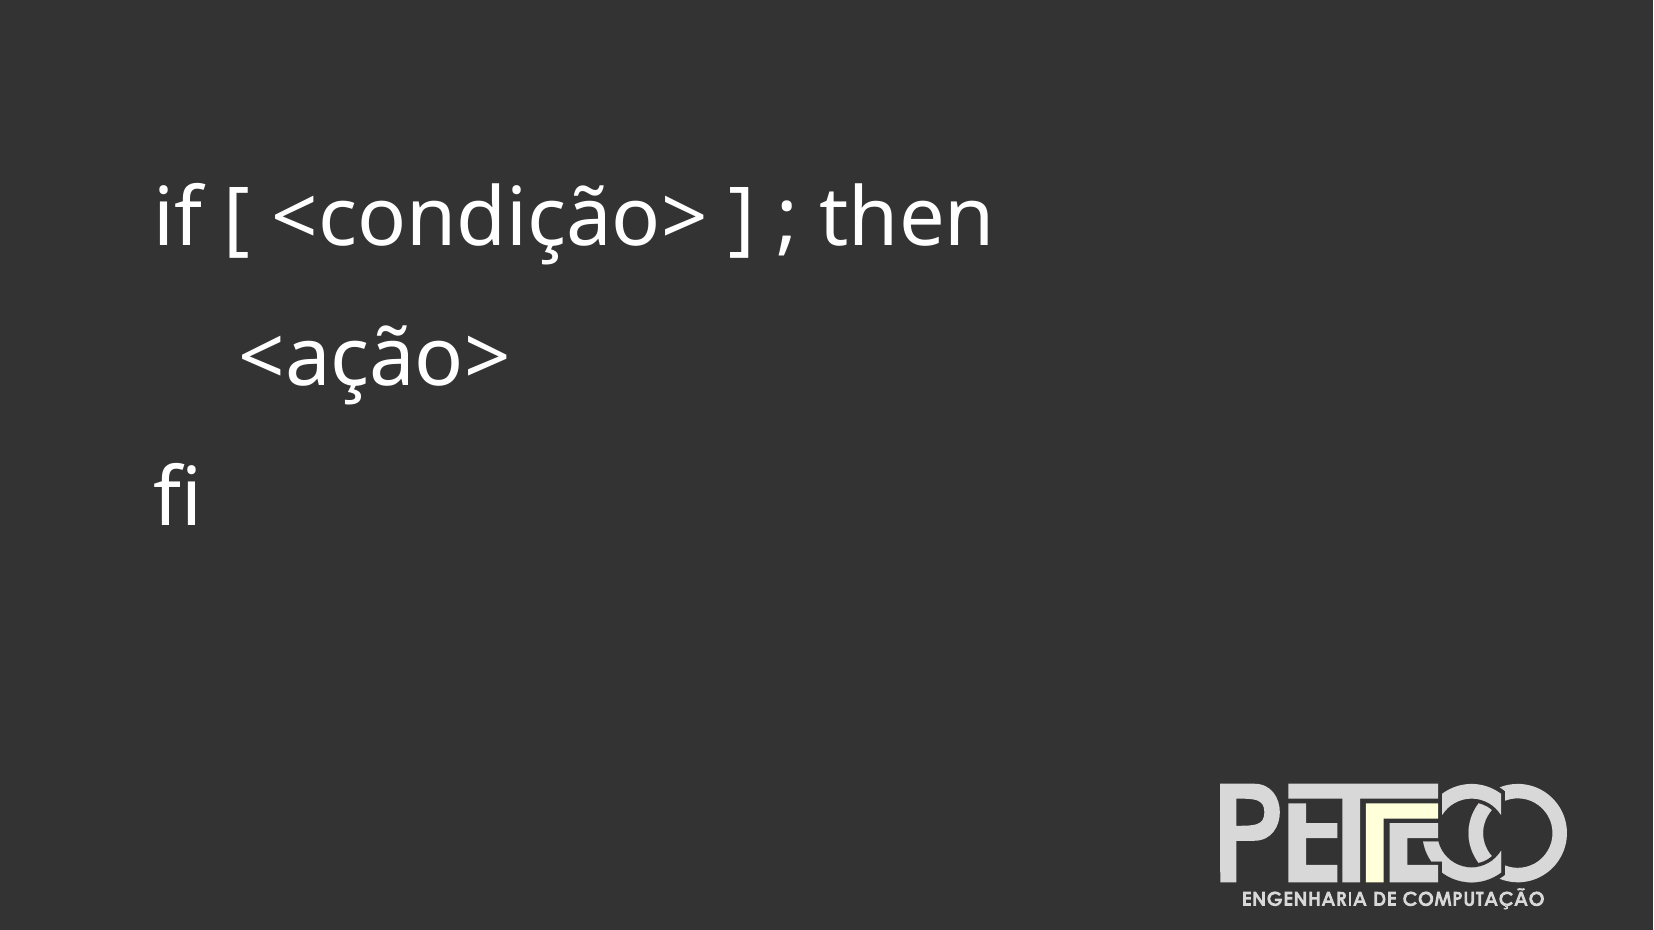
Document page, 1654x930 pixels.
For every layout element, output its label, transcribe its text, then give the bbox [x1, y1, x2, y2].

list if [ <condição> ] ; then <ação> fi [82, 159, 1571, 812]
